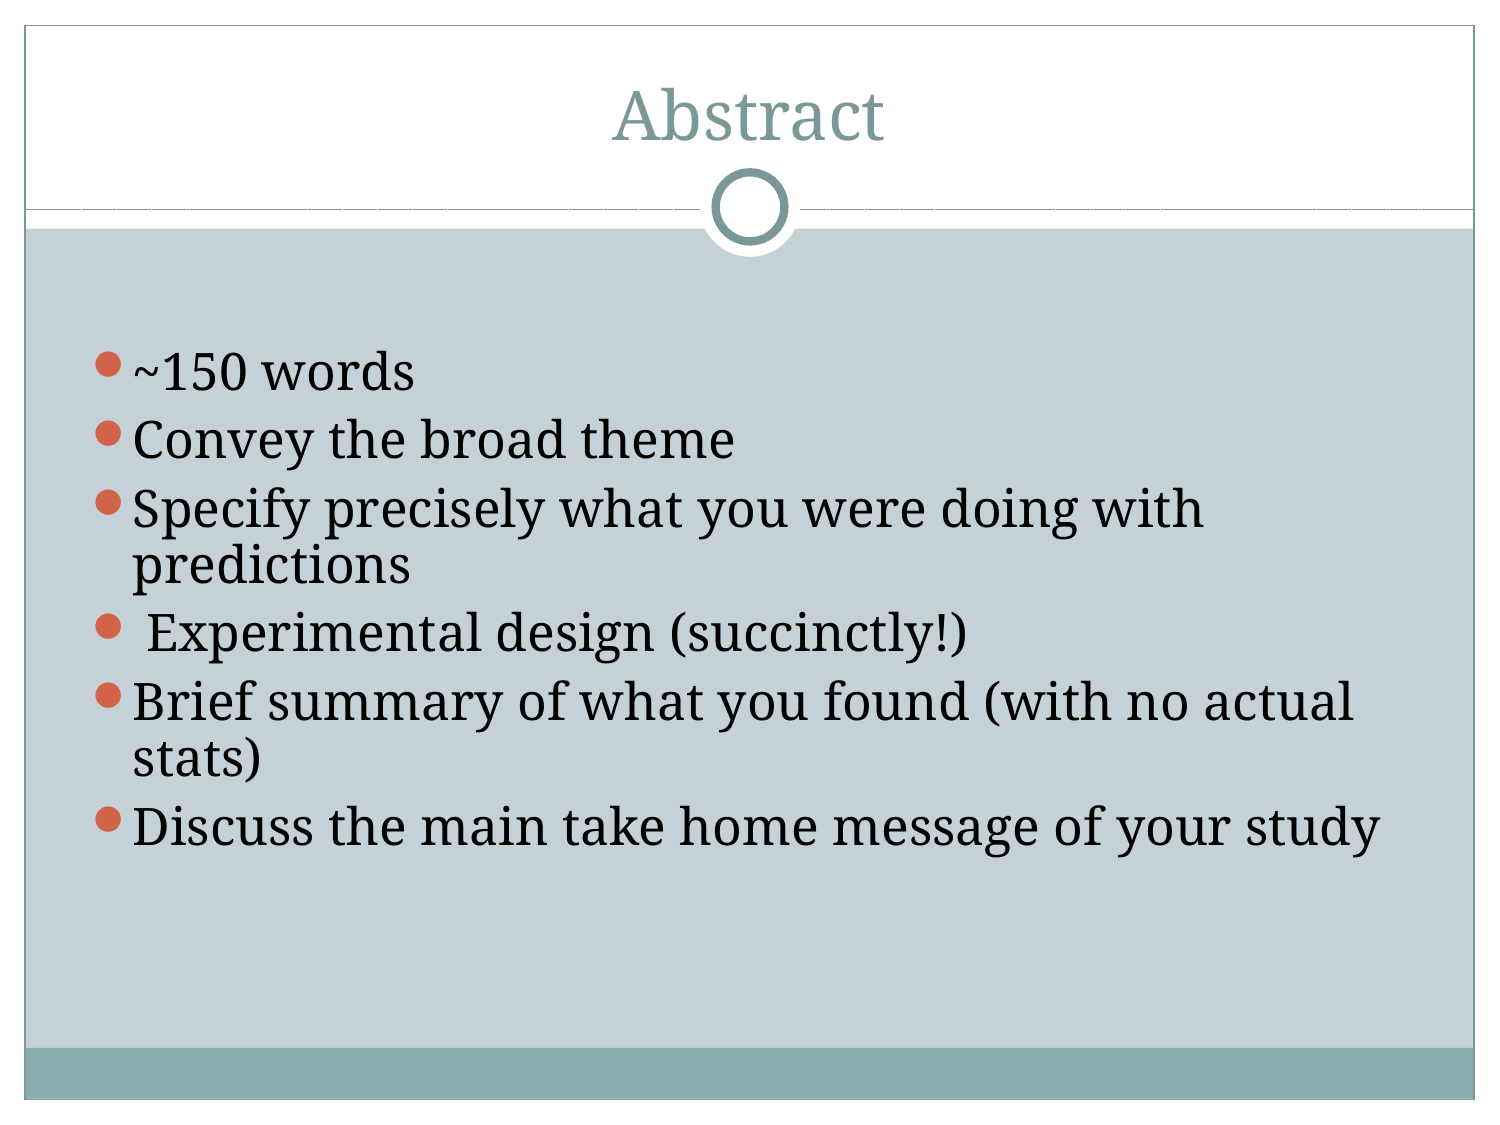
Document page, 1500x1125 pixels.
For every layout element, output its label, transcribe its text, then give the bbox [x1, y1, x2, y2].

title Abstract [49, 37, 1450, 162]
list ~150 words Convey the broad theme Specify precisely what you were doing with predictions Experimental design (succinctly!) Brief summary of what you found (with no actual stats) Discuss the main take home message of your study [76, 337, 1427, 875]
